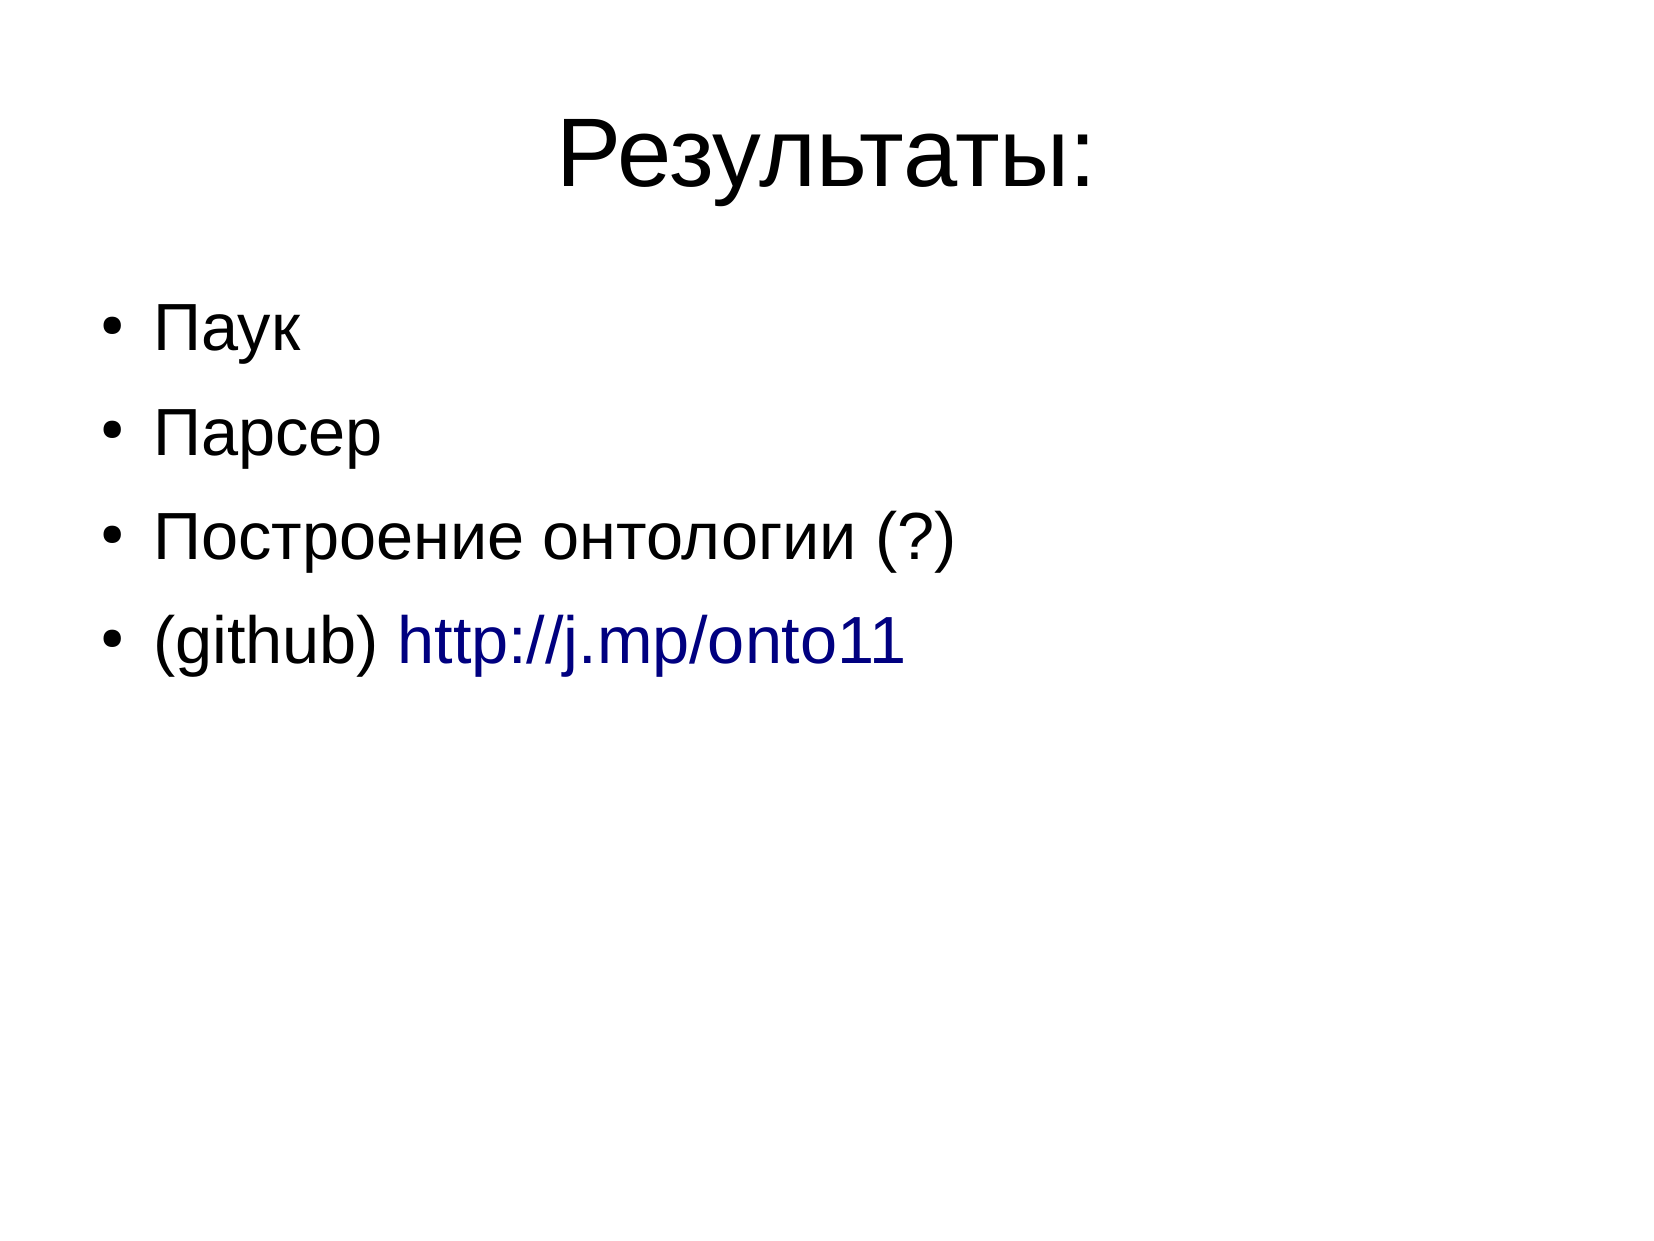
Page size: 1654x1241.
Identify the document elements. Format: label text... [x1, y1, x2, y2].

list Паук Парсер Построение онтологии (?) (github) http://j.mp/onto11 [82, 290, 1571, 1109]
title Результаты: [82, 49, 1571, 257]
